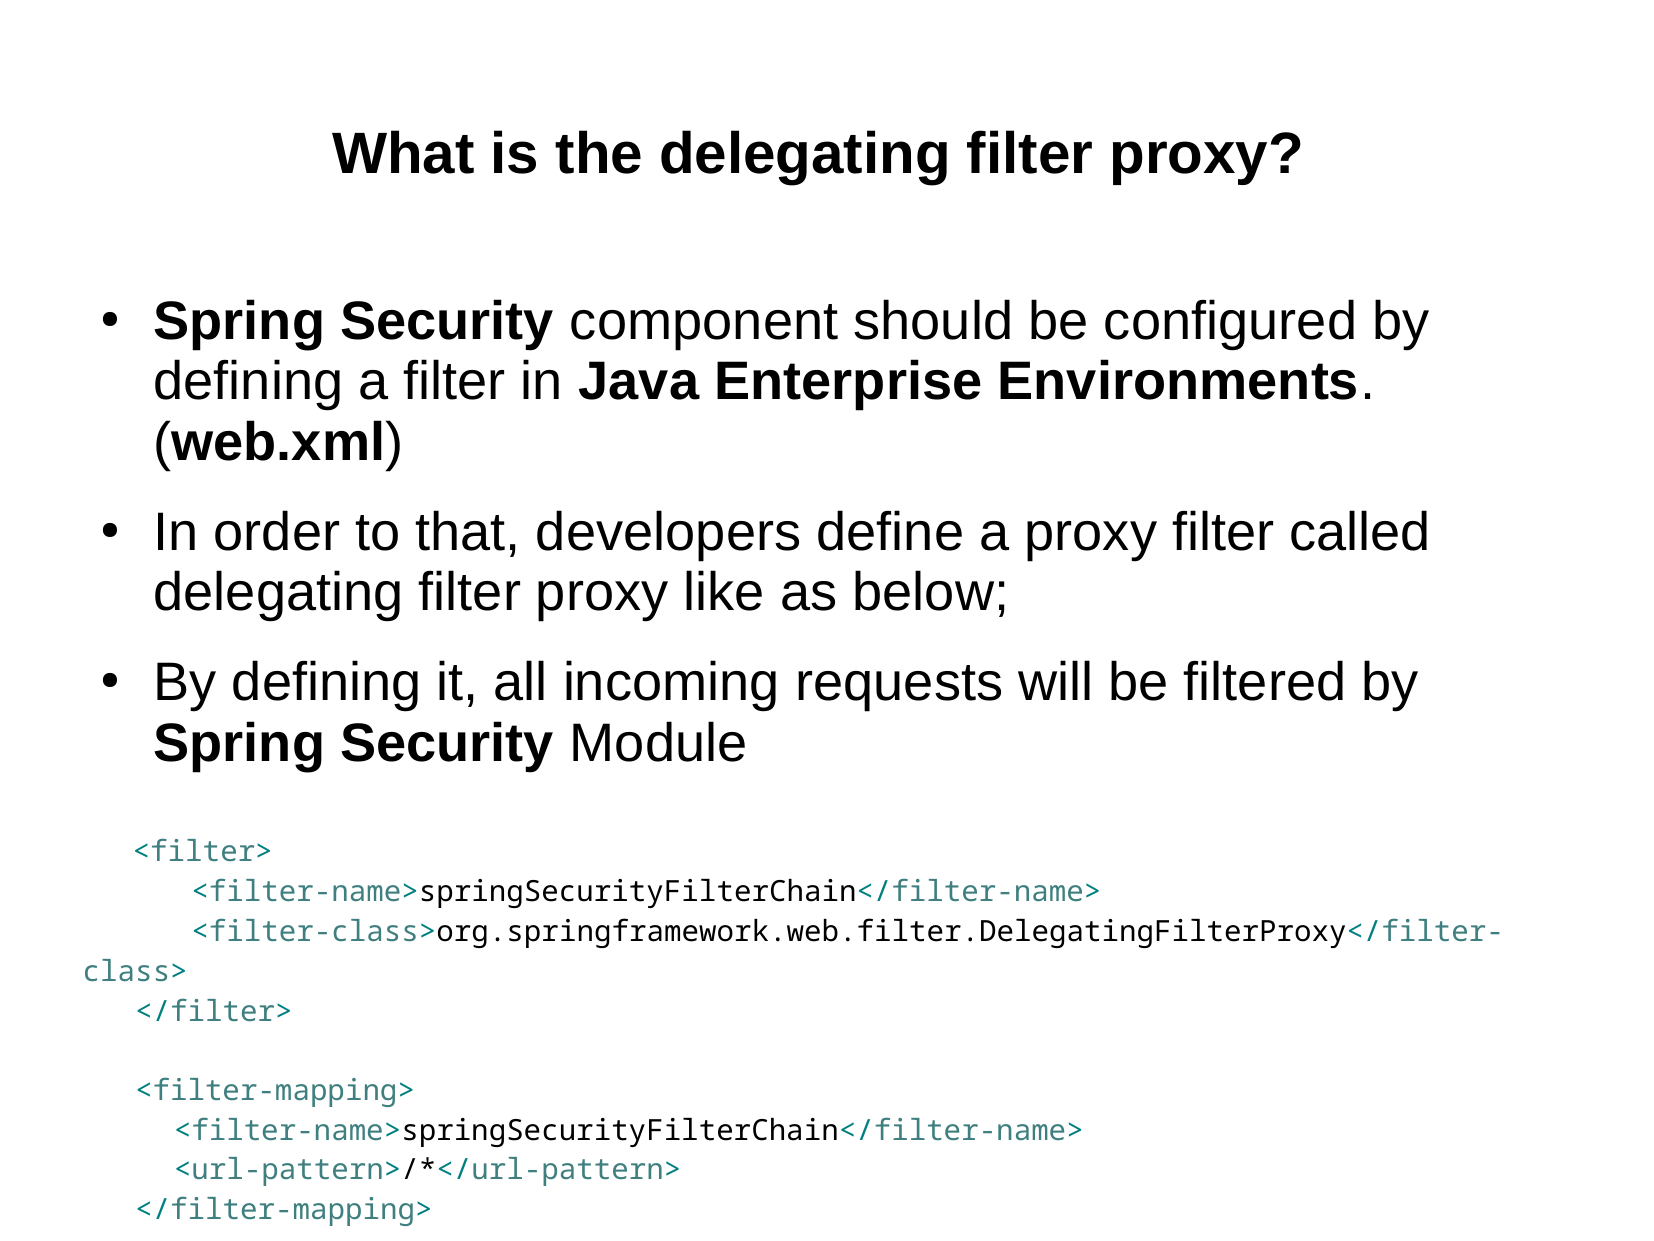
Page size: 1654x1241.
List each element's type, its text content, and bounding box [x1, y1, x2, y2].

title What is the delegating filter proxy? [82, 49, 1571, 257]
list Spring Security component should be configured by defining a filter in Java Enterprise Environments. (web.xml) In order to that, developers define a proxy filter called delegating filter proxy like as below; By defining it, all incoming requests will be filtered by Spring Security Module <filter> <filter-name>springSecurityFilterChain</filter-name> <filter-class>org.springframework.web.filter.DelegatingFilterProxy</filter-class> </filter> <filter-mapping> <filter-name>springSecurityFilterChain</filter-name> <url-pattern>/*</url-pattern> </filter-mapping> [82, 290, 1571, 1241]
